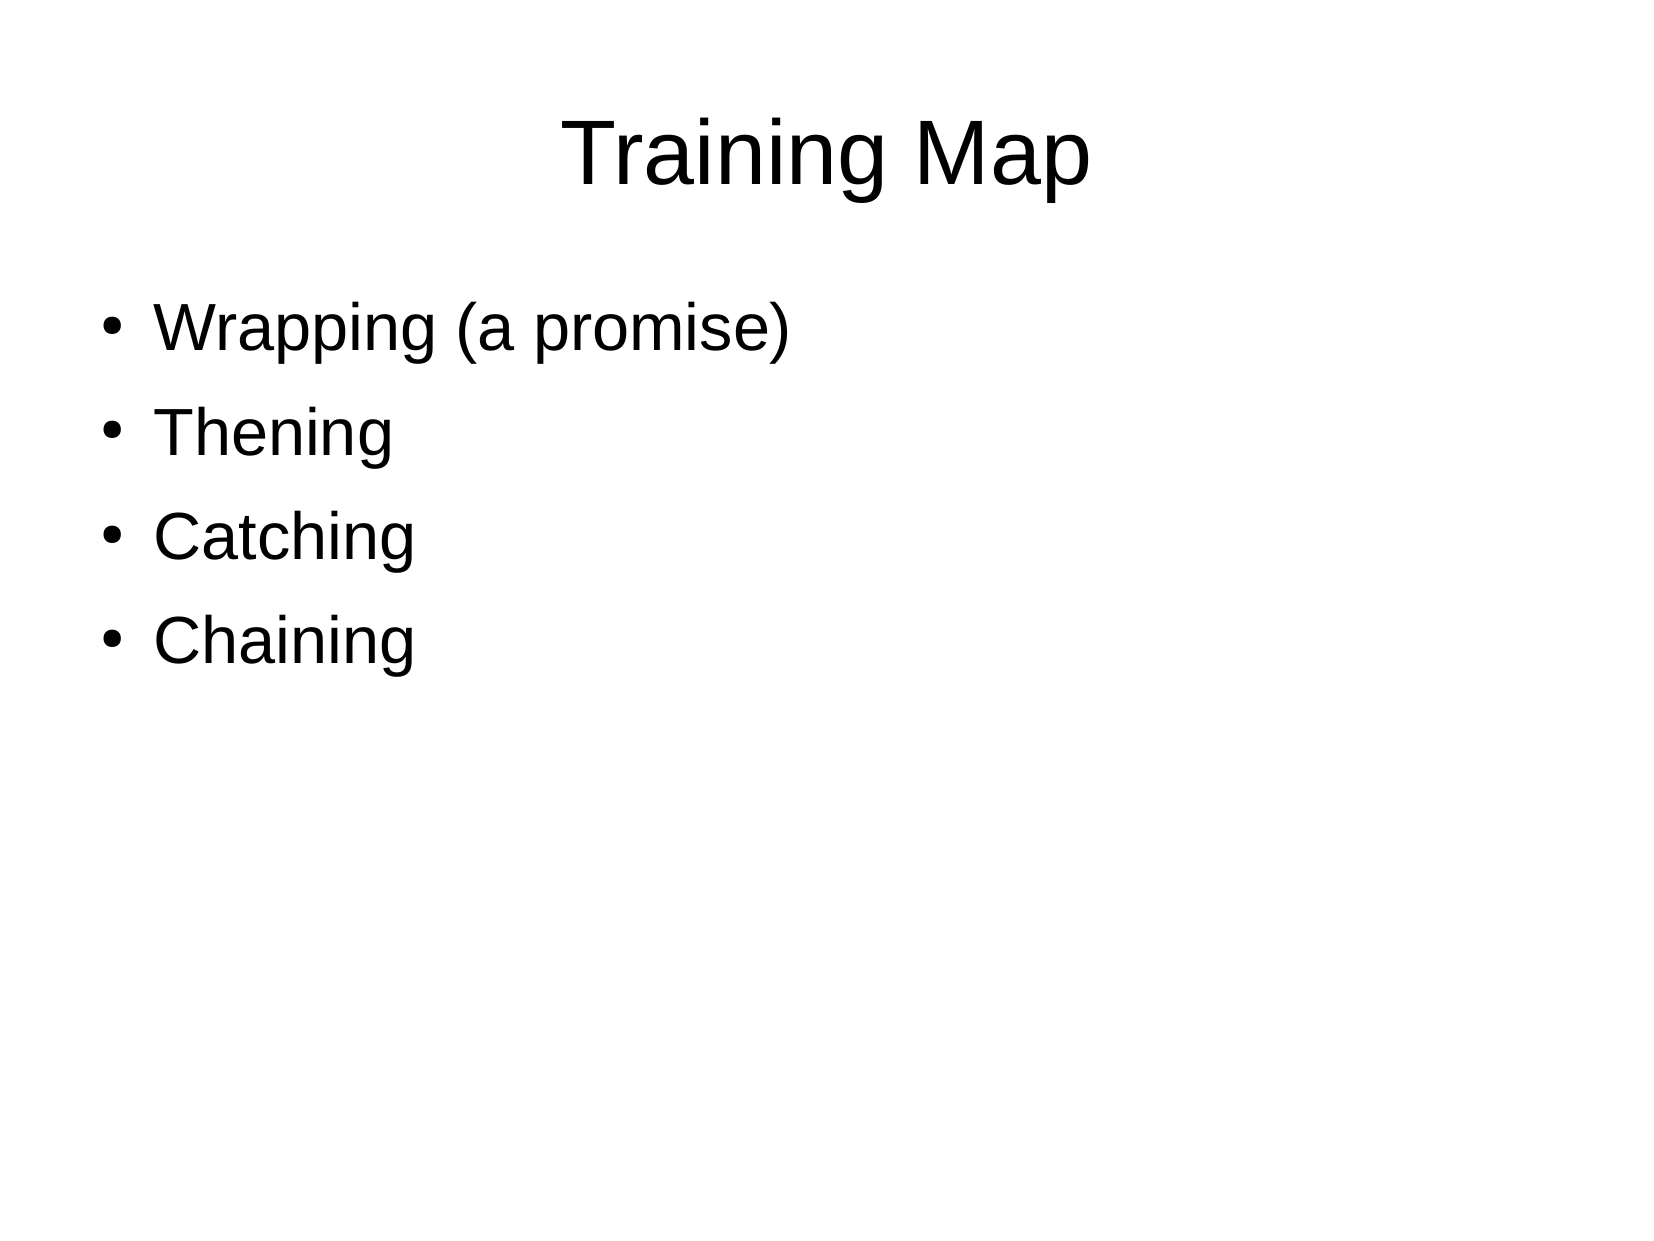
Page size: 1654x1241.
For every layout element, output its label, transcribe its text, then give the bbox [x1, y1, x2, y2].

title Training Map [82, 49, 1571, 257]
list Wrapping (a promise) Thening Catching Chaining [82, 290, 1571, 1010]
